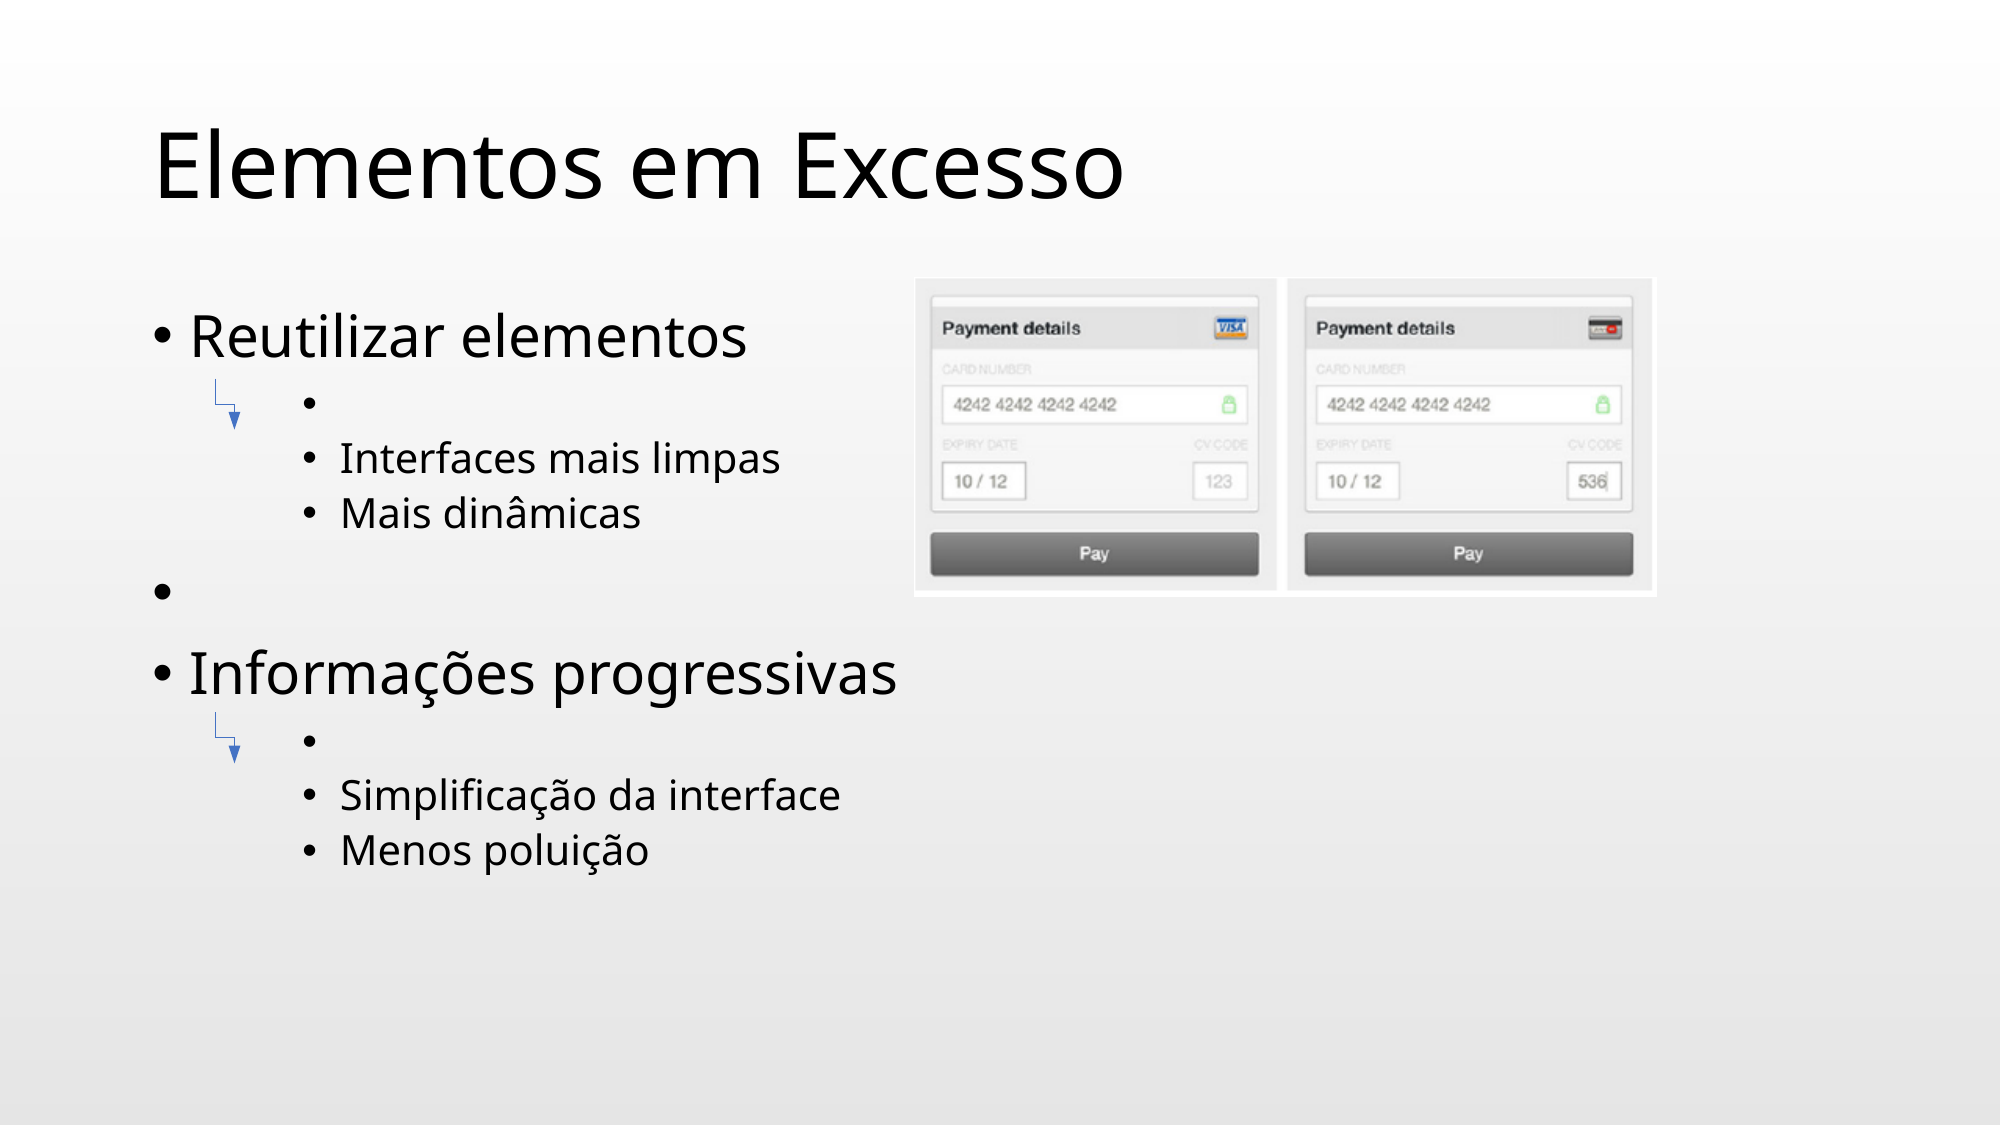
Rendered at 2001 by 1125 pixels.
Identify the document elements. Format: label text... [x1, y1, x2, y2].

picture [914, 277, 1657, 597]
title Elementos em Excesso [137, 59, 1863, 278]
list Reutilizar elementos Interfaces mais limpas Mais dinâmicas Informações progressivas Simplificação da interface Menos poluição [137, 299, 1863, 1014]
